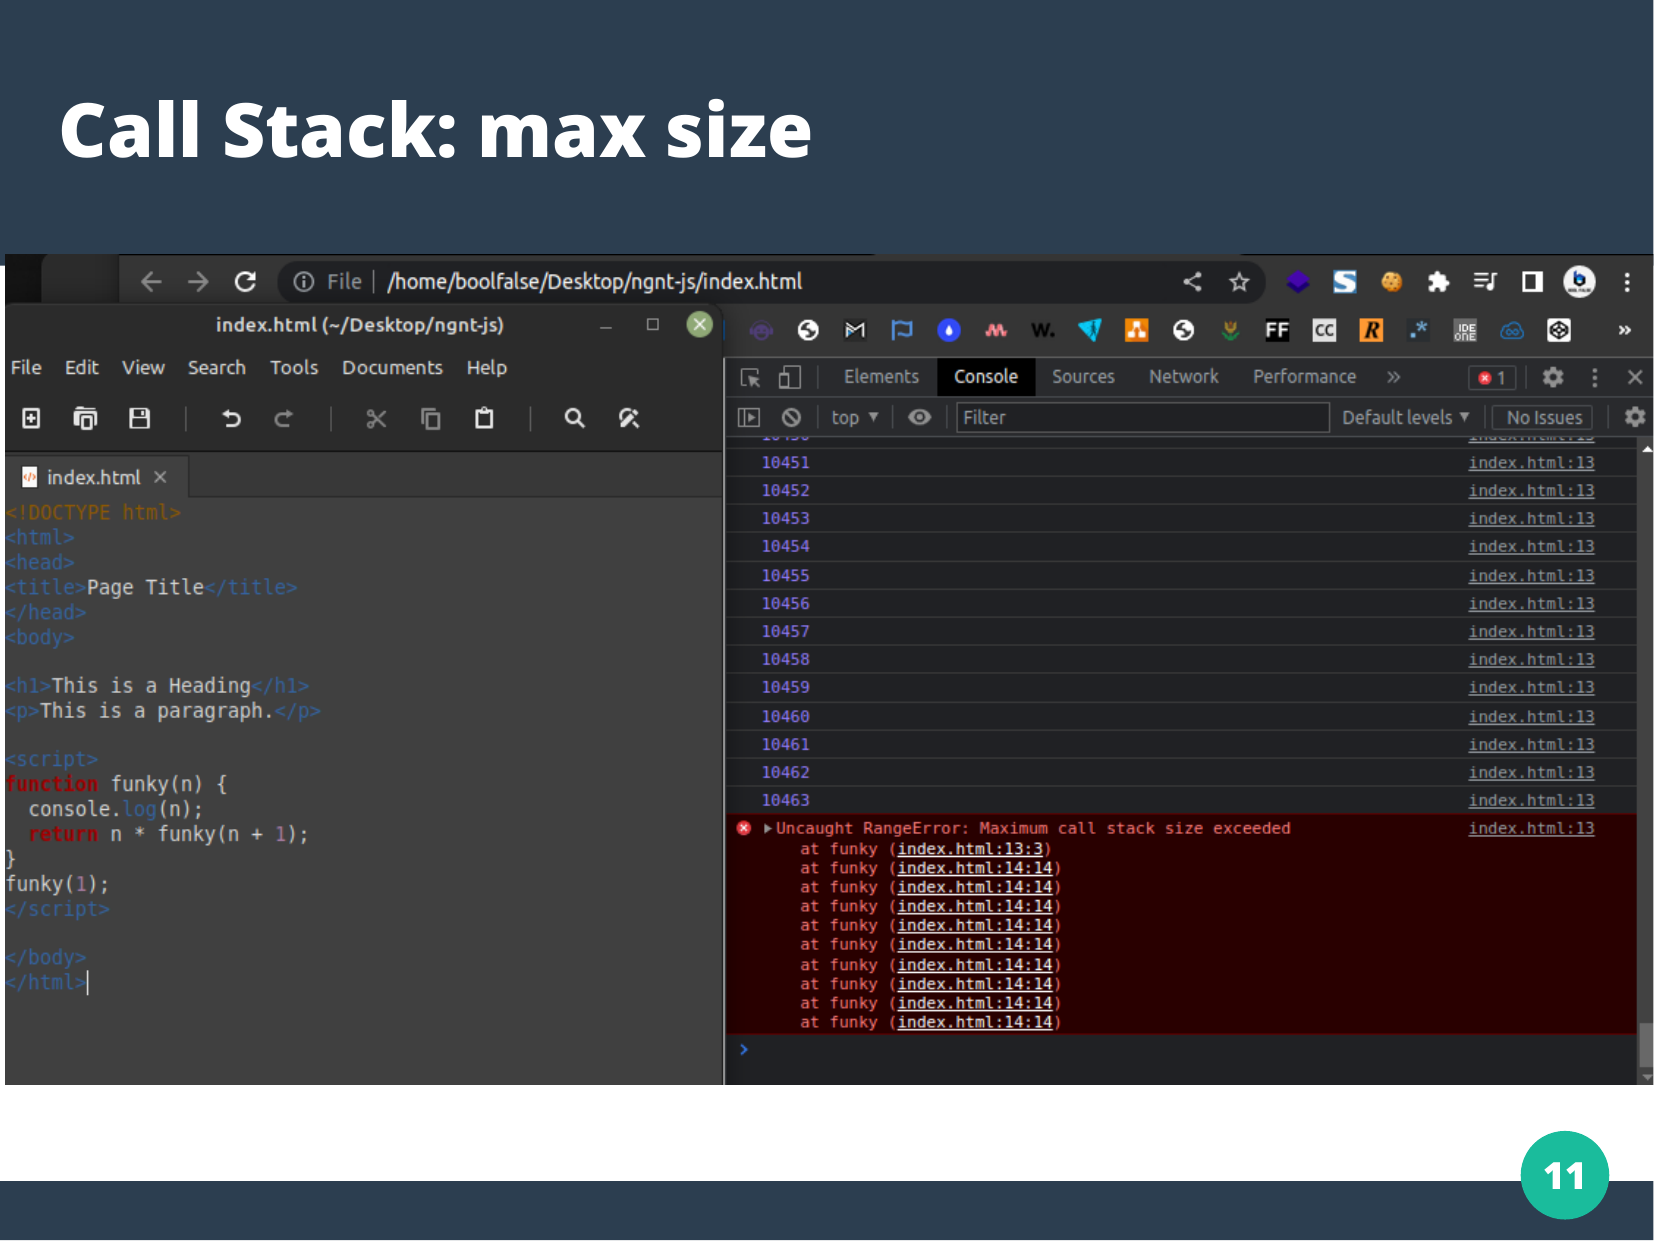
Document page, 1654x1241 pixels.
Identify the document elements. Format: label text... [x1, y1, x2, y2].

title Call Stack: max size [59, 49, 1595, 207]
picture [5, 254, 1654, 1085]
